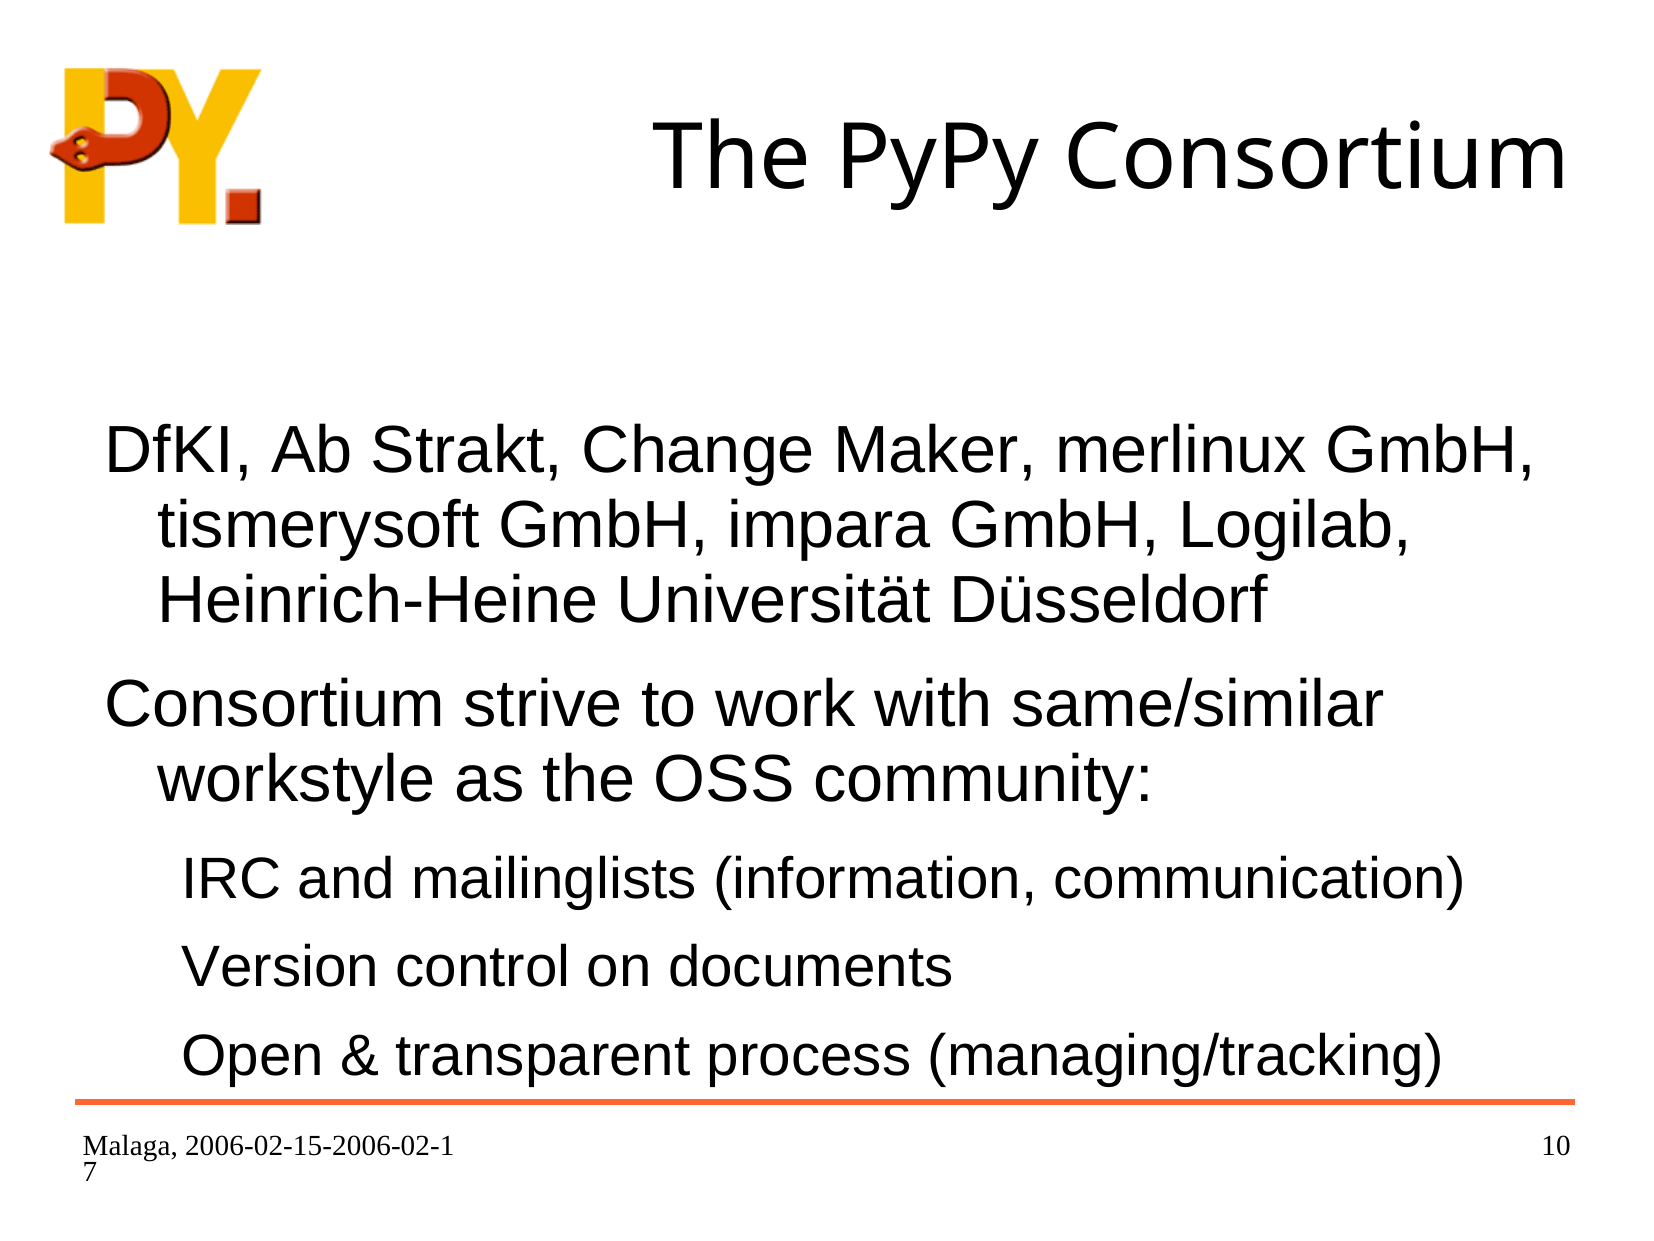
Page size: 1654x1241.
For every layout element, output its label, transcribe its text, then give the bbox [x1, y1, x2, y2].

title The PyPy Consortium [300, 49, 1571, 257]
picture [49, 67, 263, 225]
list DfKI, Ab Strakt, Change Maker, merlinux GmbH, tismerysoft GmbH, impara GmbH, Logilab, Heinrich-Heine Universität Düsseldorf Consortium strive to work with same/similar workstyle as the OSS community: IRC and mailinglists (information, communication) Version control on documents Open & transparent process (managing/tracking) [86, 412, 1576, 1088]
